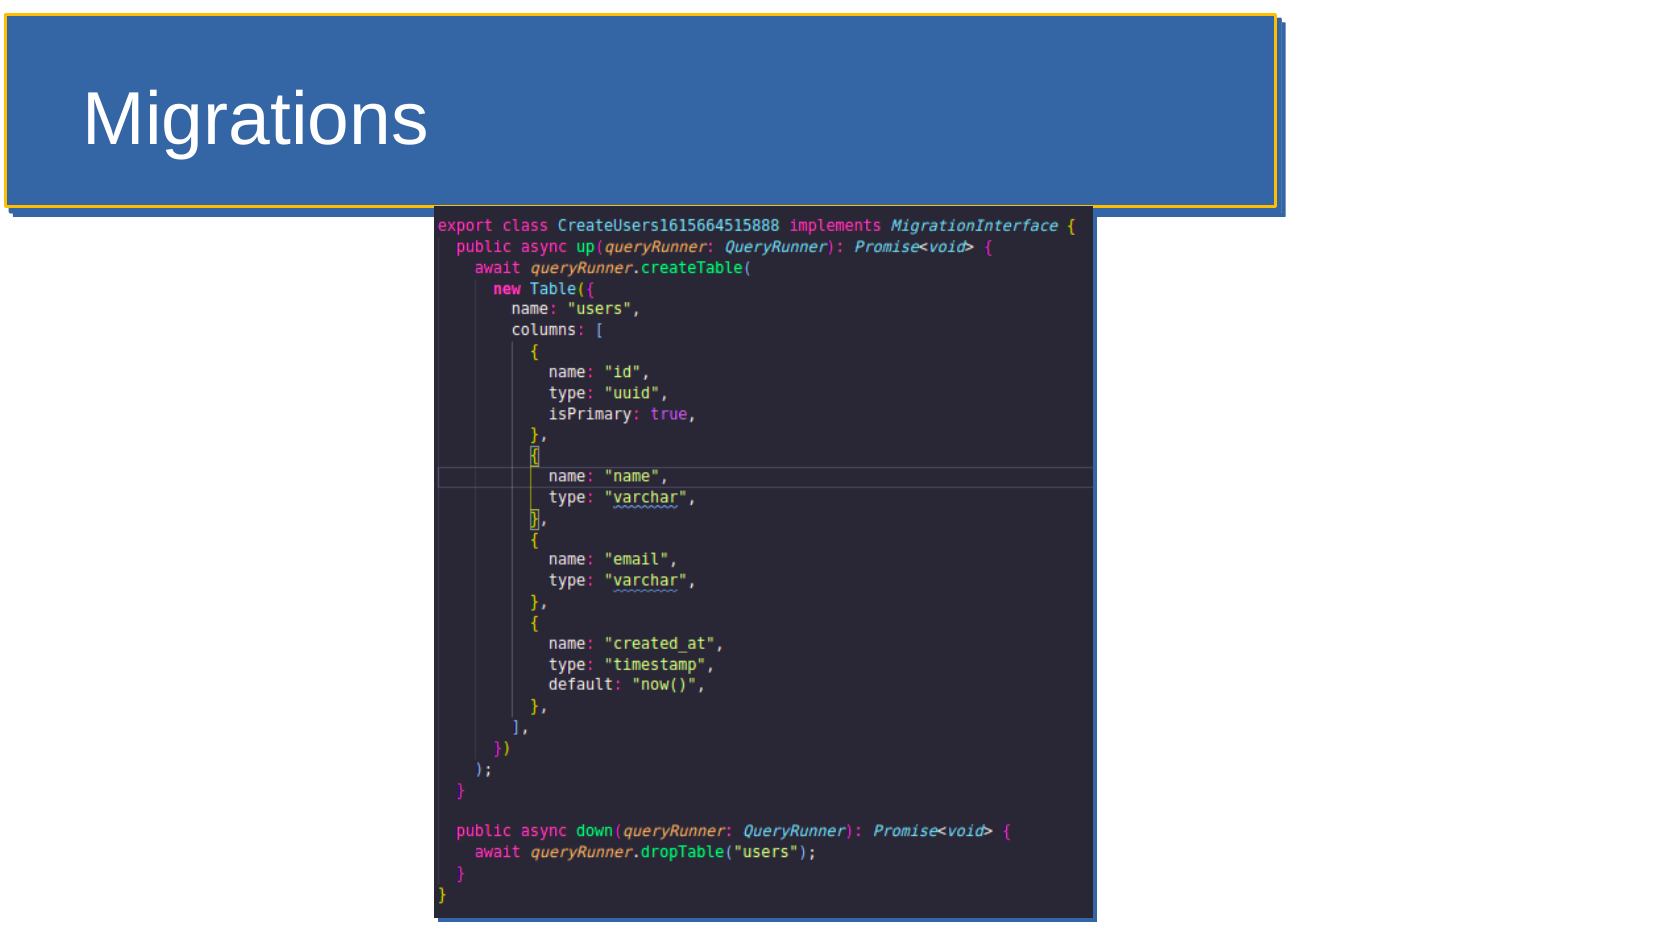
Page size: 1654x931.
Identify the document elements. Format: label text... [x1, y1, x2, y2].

picture [434, 206, 1093, 918]
title Migrations [82, 44, 1235, 192]
